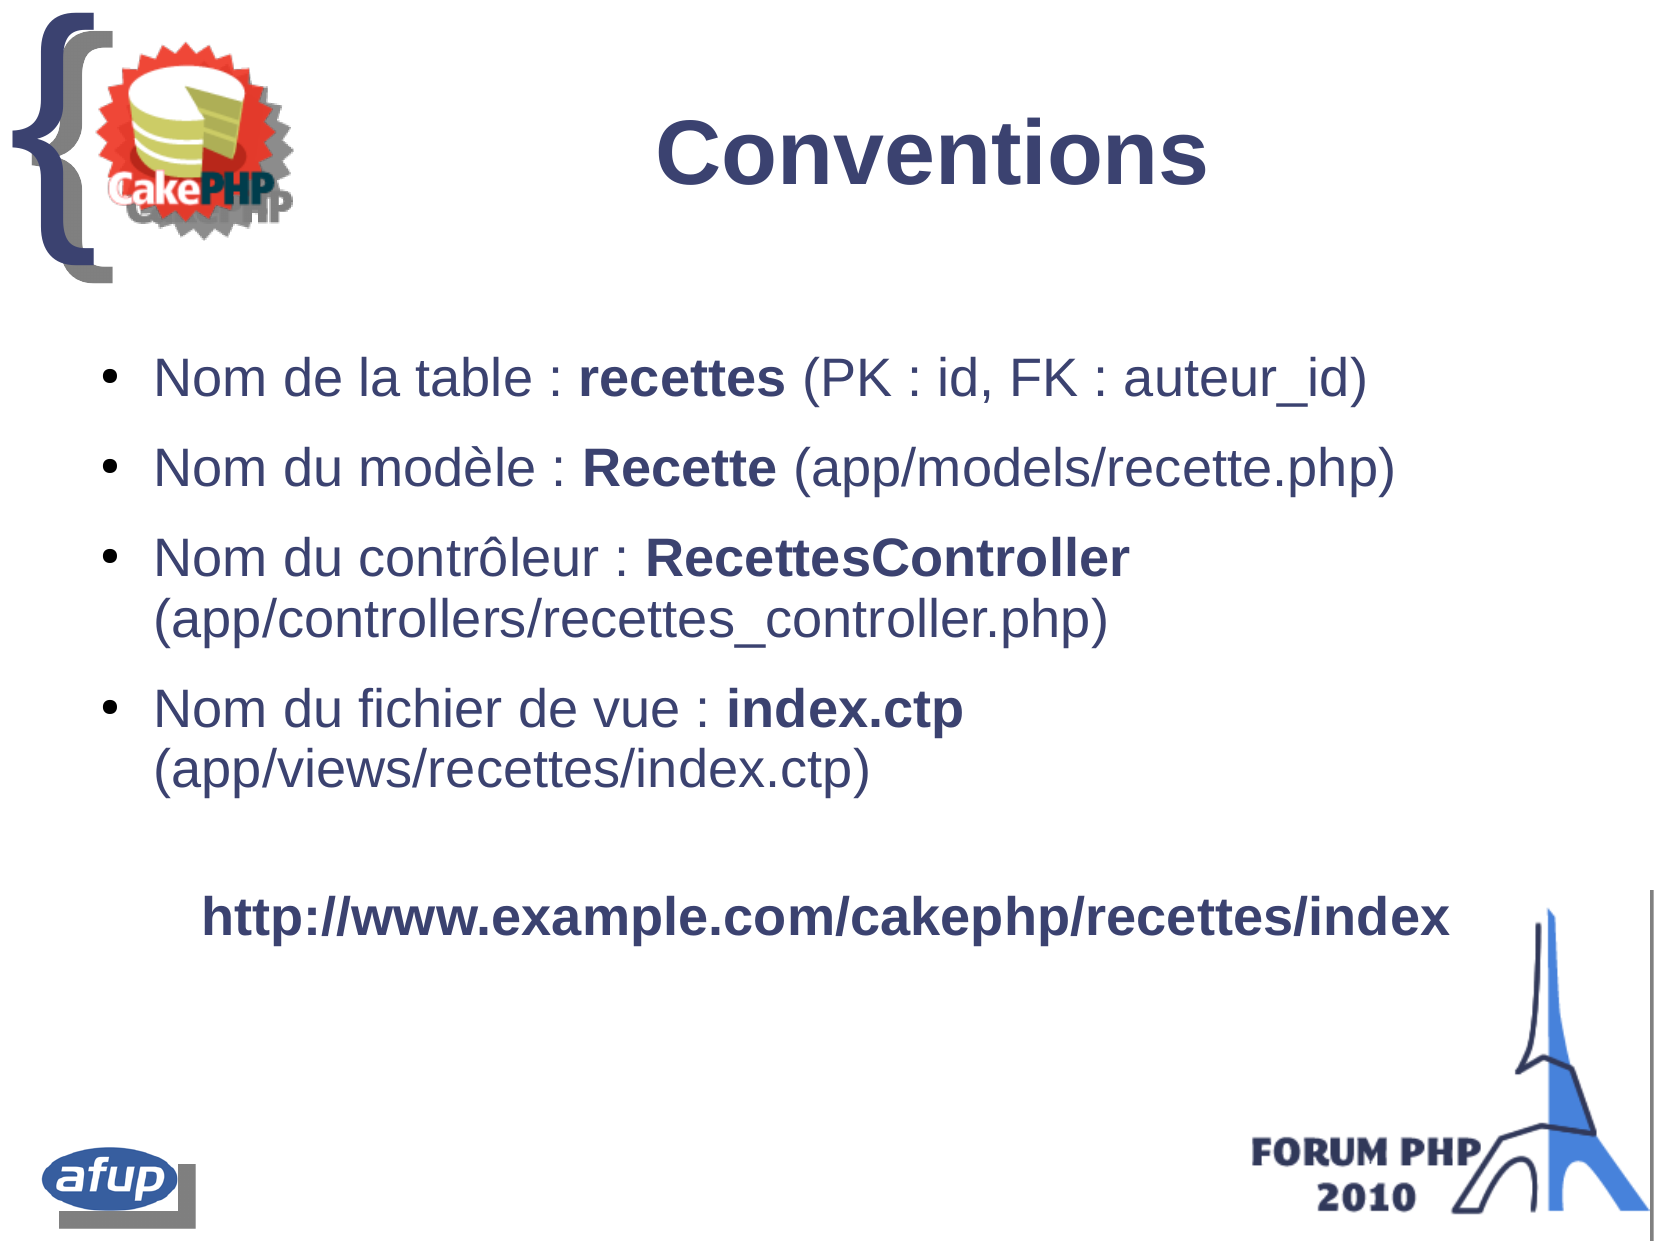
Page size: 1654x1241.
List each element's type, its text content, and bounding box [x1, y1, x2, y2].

picture [41, 1146, 178, 1211]
title Conventions [295, 56, 1571, 250]
list Nom de la table : recettes (PK : id, FK : auteur_id) Nom du modèle : Recette (app/models/recette.php) Nom du contrôleur : RecettesController (app/controllers/recettes_controller.php) Nom du fichier de vue : index.ctp (app/views/recettes/index.ctp) http://www.example.com/cakephp/recettes/index [82, 290, 1571, 1094]
picture [88, 35, 284, 231]
picture [1240, 872, 1650, 1241]
